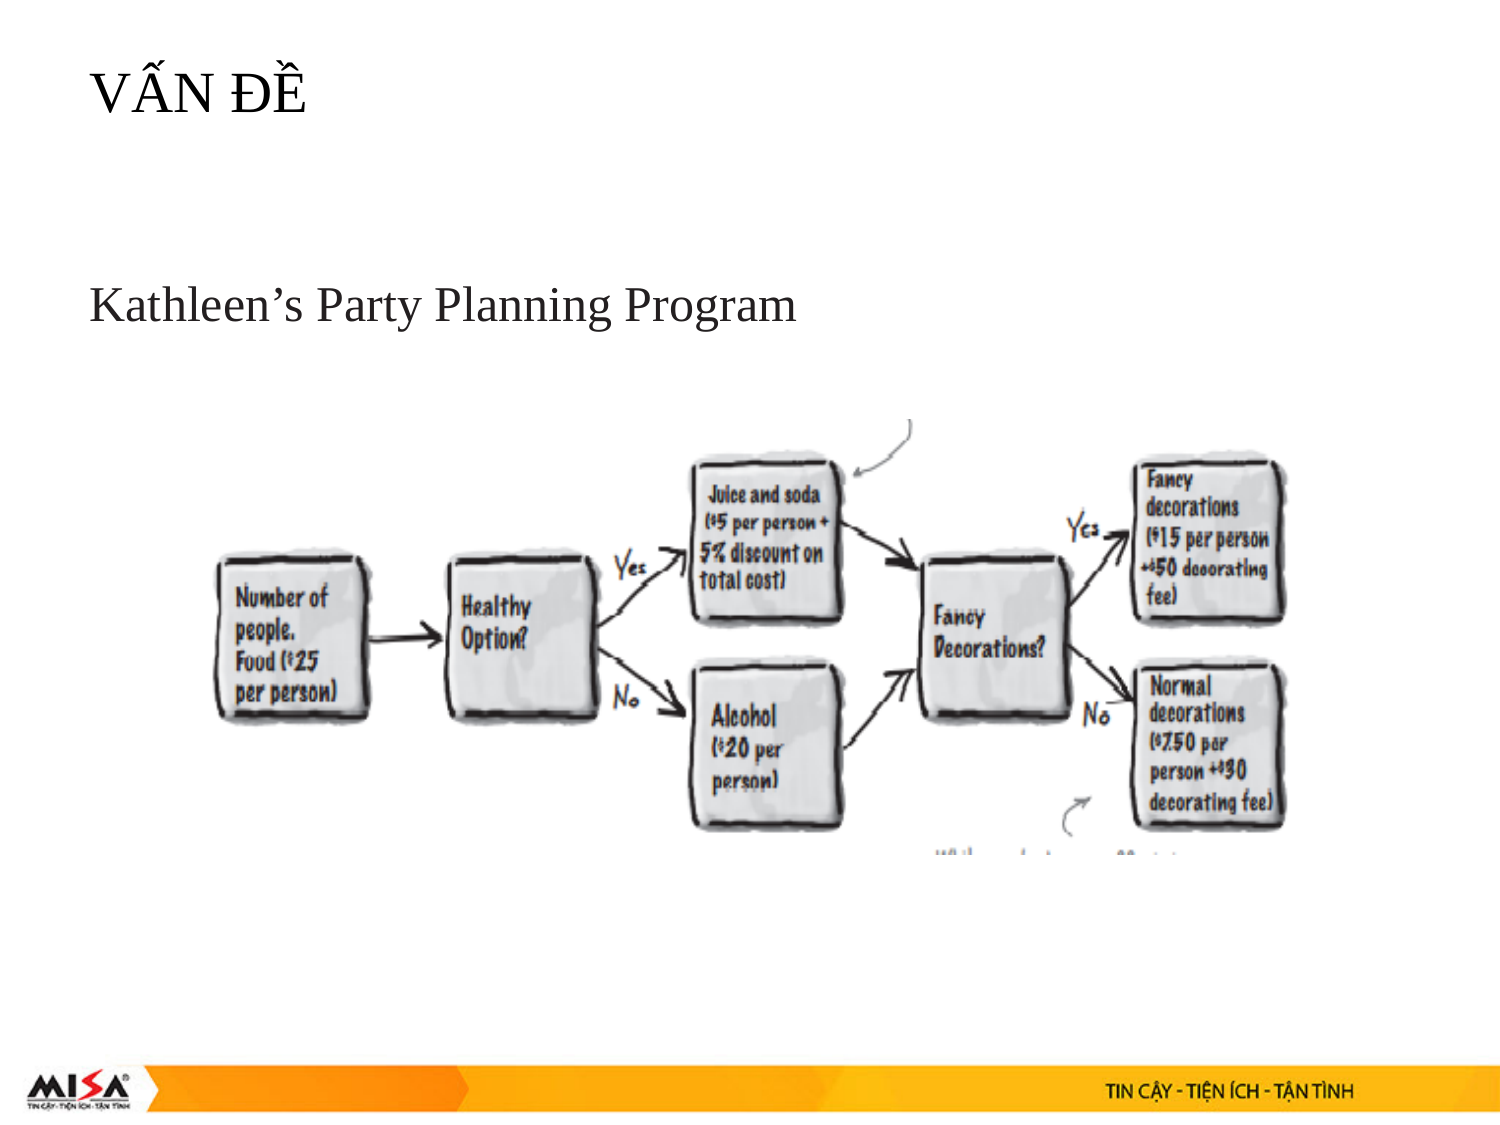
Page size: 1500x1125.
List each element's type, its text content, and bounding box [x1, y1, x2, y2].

picture [0, 0, 1500, 1125]
title VẤN ĐỀ [74, 45, 1425, 232]
list Kathleen’s Party Planning Program [74, 262, 1425, 1005]
